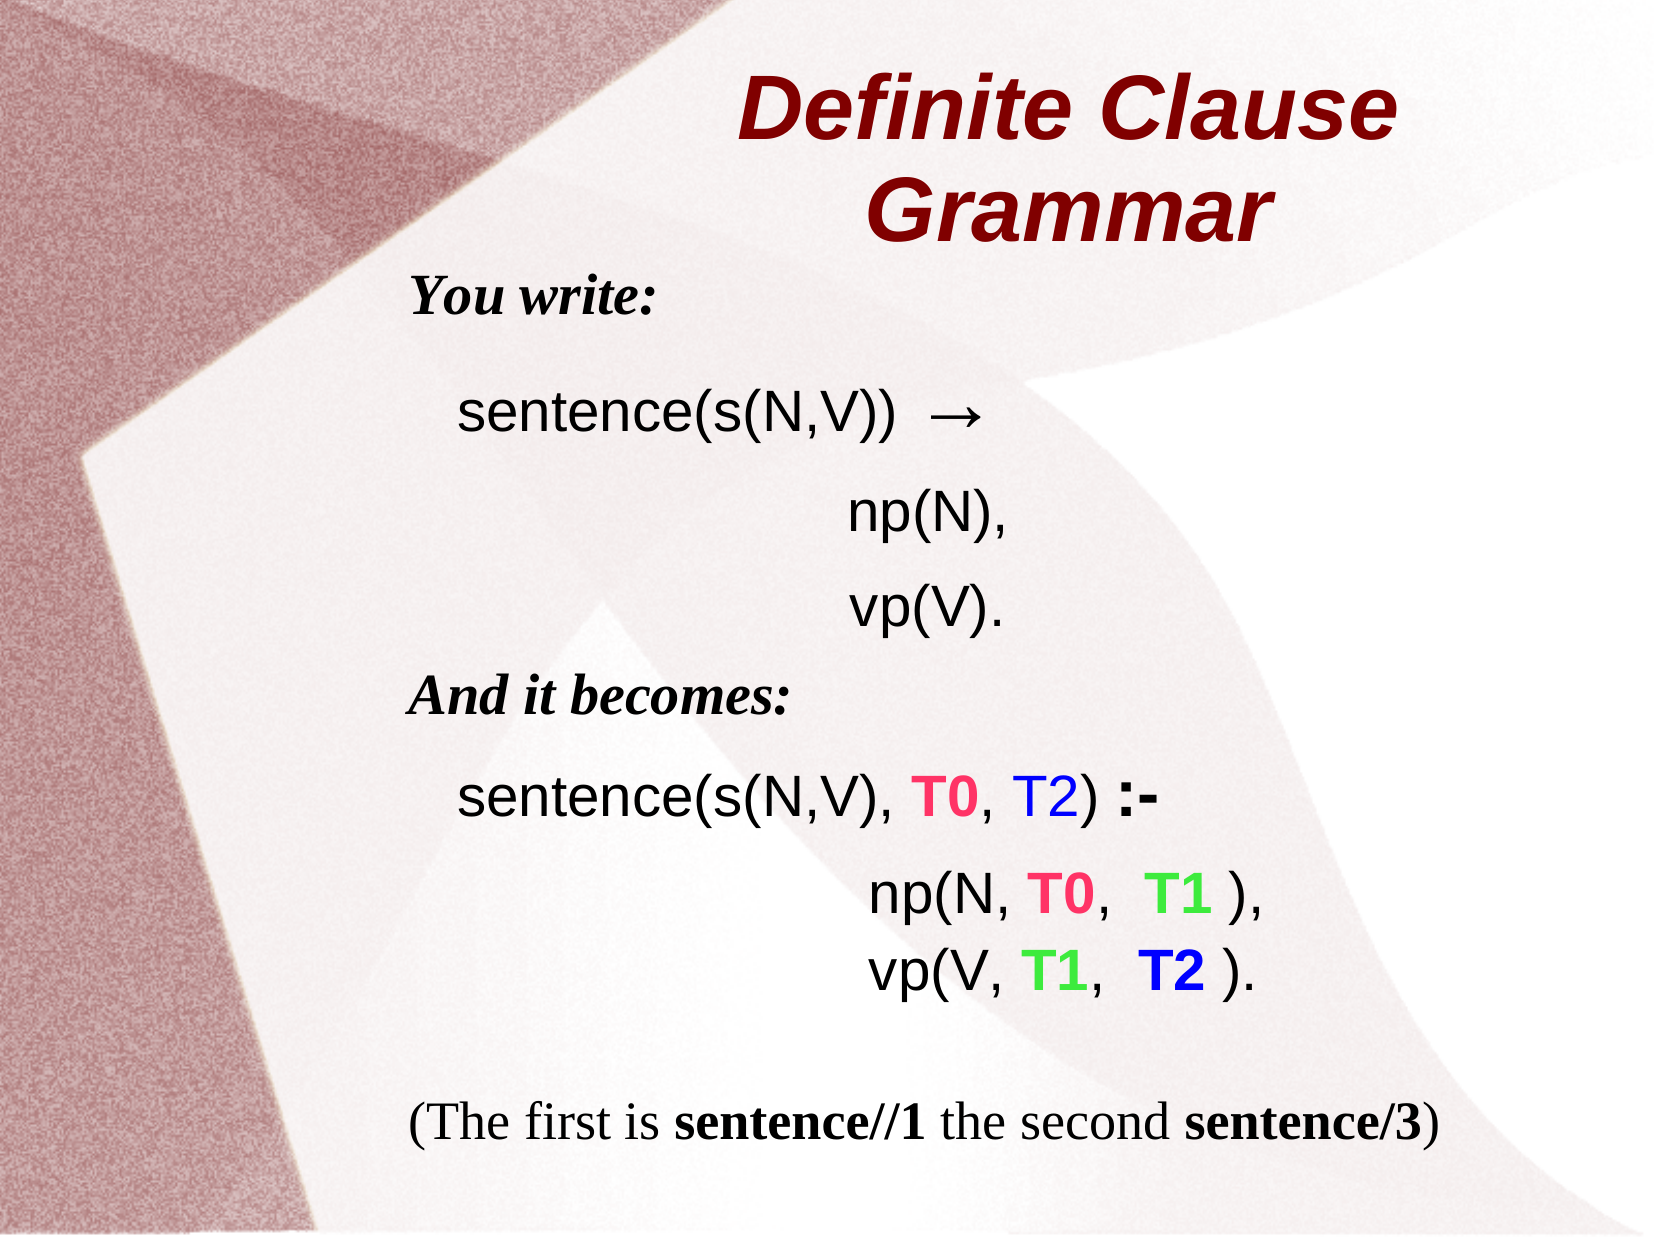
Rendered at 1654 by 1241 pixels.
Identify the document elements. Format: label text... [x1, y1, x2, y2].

list You write: sentence(s(N,V)) → np(N), vp(V). And it becomes: sentence(s(N,V), T0, T2) :- np(N, T0, T1 ), vp(V, T1, T2 ). (The first is sentence//1 the second sentence/3) [337, 262, 1601, 1198]
title Definite Clause Grammar [525, 55, 1613, 263]
picture [0, 0, 1654, 1241]
